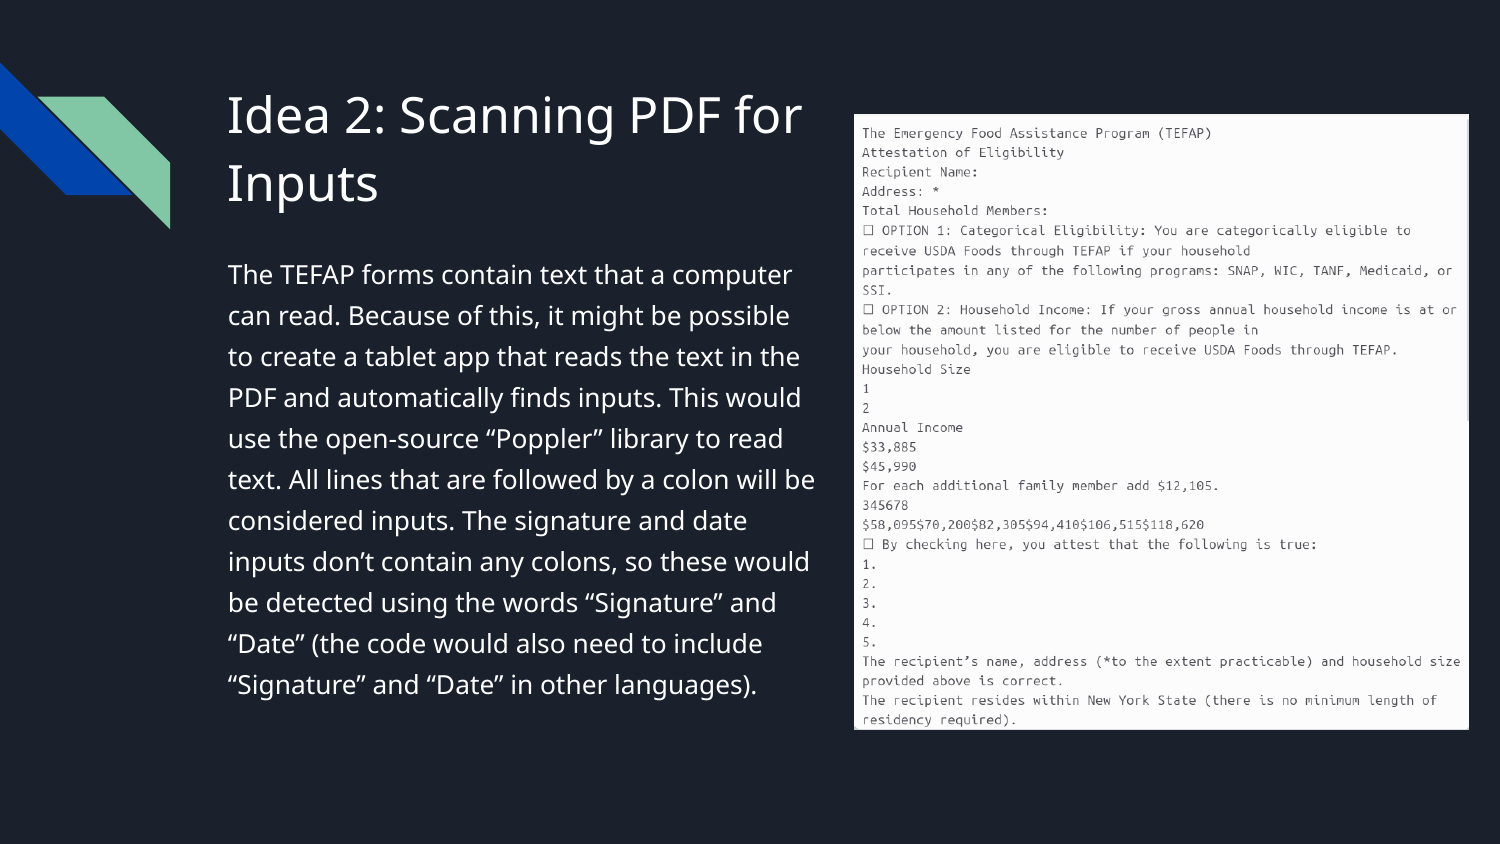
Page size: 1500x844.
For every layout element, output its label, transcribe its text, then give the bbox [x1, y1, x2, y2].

picture [854, 114, 1469, 730]
title Idea 2: Scanning PDF for Inputs [212, 64, 836, 236]
list The TEFAP forms contain text that a computer can read. Because of this, it might be possible to create a tablet app that reads the text in the PDF and automatically finds inputs. This would use the open-source “Poppler” library to read text. All lines that are followed by a colon will be considered inputs. The signature and date inputs don’t contain any colons, so these would be detected using the words “Signature” and “Date” (the code would also need to include “Signature” and “Date” in other languages). [212, 236, 836, 720]
